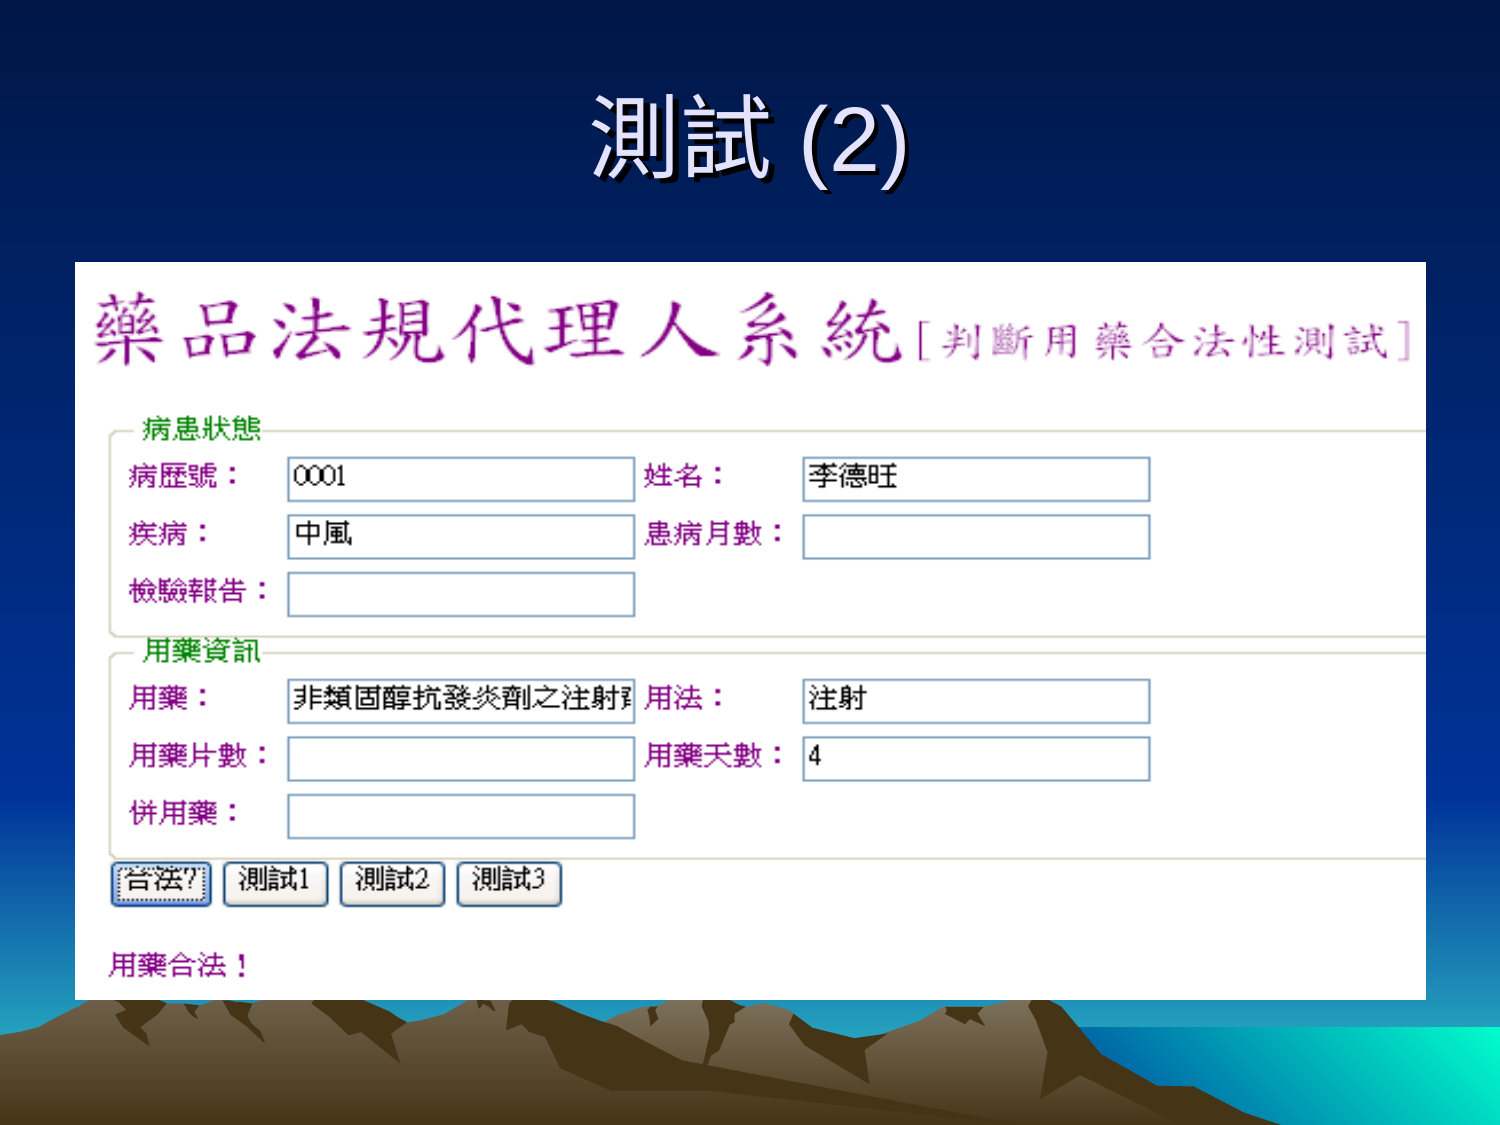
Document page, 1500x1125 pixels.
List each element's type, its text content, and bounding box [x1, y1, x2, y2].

title 測試(2) [75, 37, 1426, 225]
picture [75, 262, 1426, 1000]
